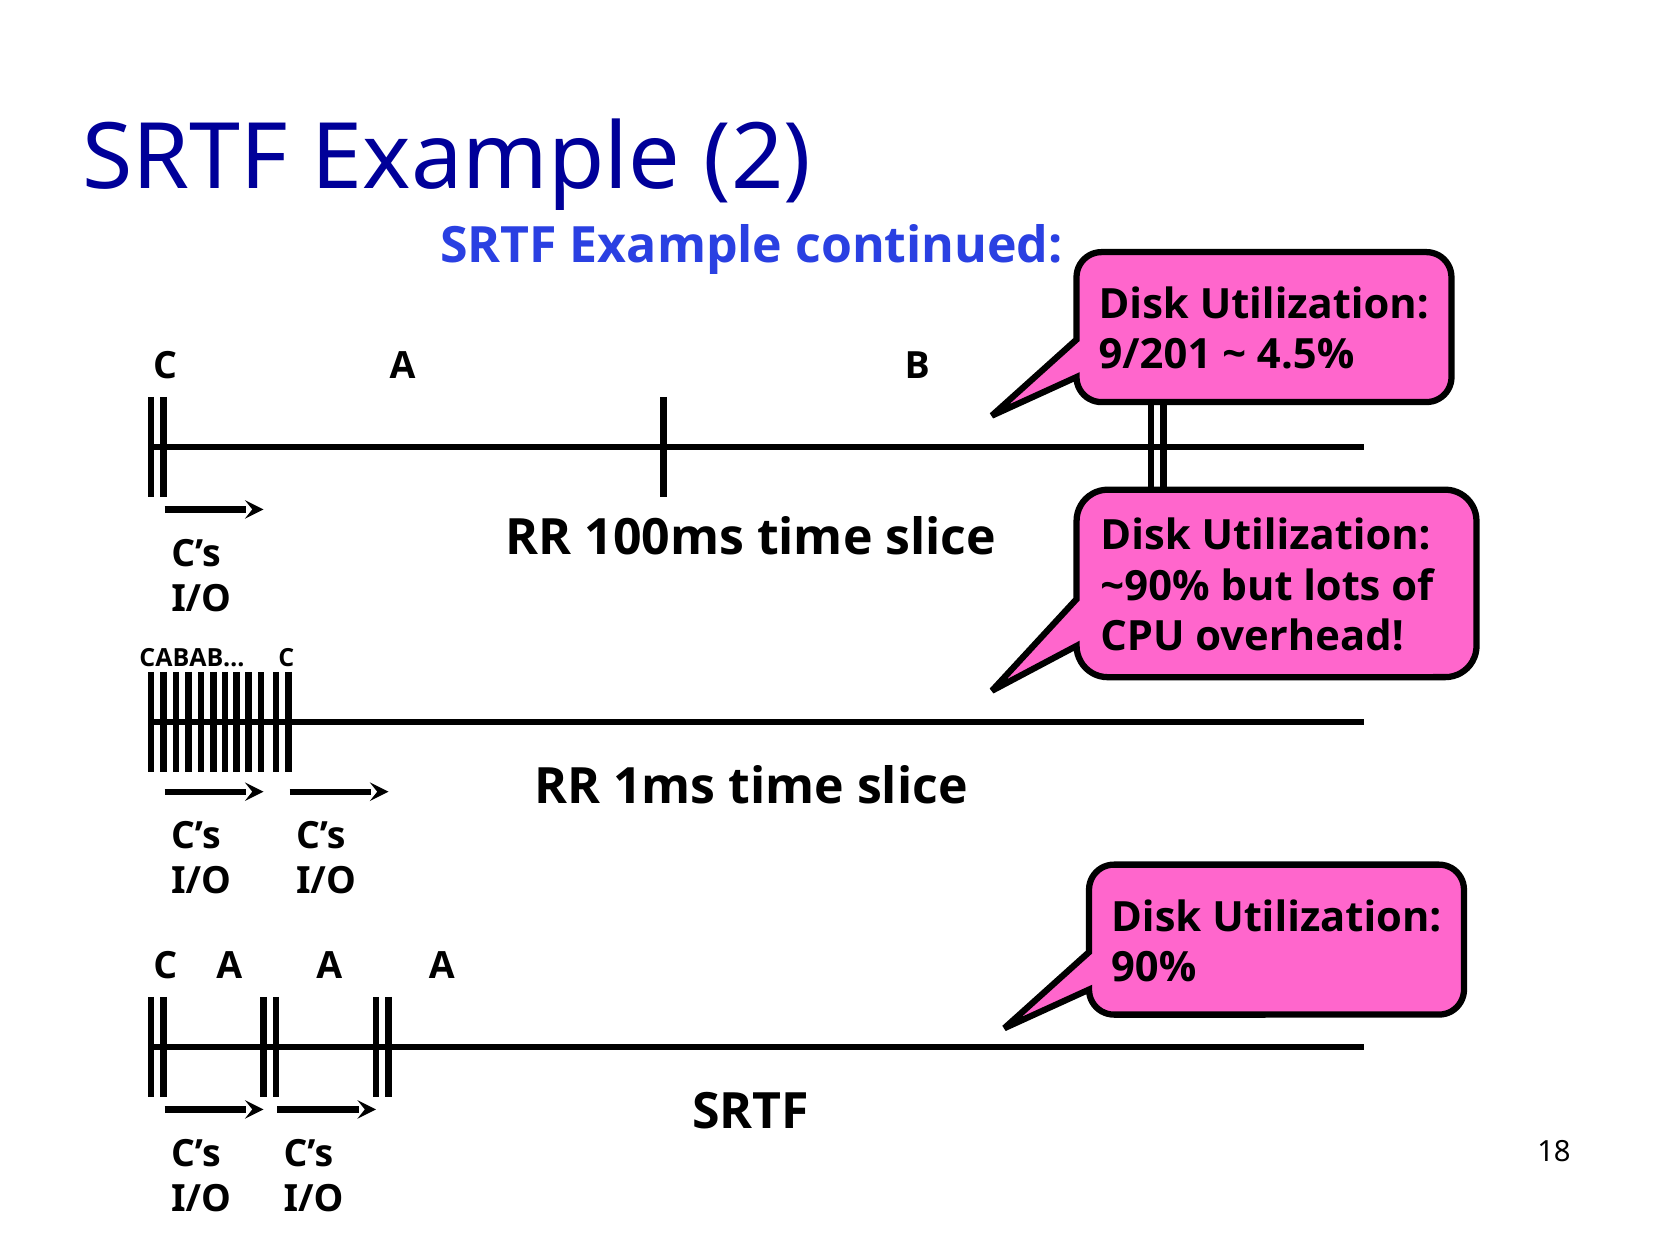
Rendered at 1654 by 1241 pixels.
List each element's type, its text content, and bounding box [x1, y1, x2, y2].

text_box A [414, 934, 470, 994]
text_box CABAB… [124, 634, 260, 679]
text_box RR 100ms time slice [491, 497, 1011, 573]
text_box C’s I/O [281, 803, 371, 909]
text_box C [138, 334, 193, 394]
text_box A [201, 934, 258, 994]
text_box C’s I/O [156, 803, 246, 909]
text_box B [889, 334, 945, 394]
title SRTF Example continued: [164, 202, 1340, 290]
text_box Disk Utilization: ~90% but lots of CPU overhead! [992, 489, 1477, 691]
text_box C [263, 634, 310, 679]
text_box C [138, 934, 193, 994]
text_box A [301, 934, 358, 994]
text_box Disk Utilization: 90% [1004, 864, 1465, 1029]
title SRTF Example (2) [82, 49, 1571, 257]
text_box A [374, 334, 431, 394]
text_box C’s I/O [268, 1121, 359, 1227]
text_box C’s I/O [156, 521, 246, 627]
text_box Disk Utilization: 9/201 ~ 4.5% [991, 252, 1452, 416]
text_box SRTF [677, 1071, 825, 1147]
text_box RR 1ms time slice [519, 746, 983, 822]
text_box C’s I/O [156, 1121, 246, 1227]
